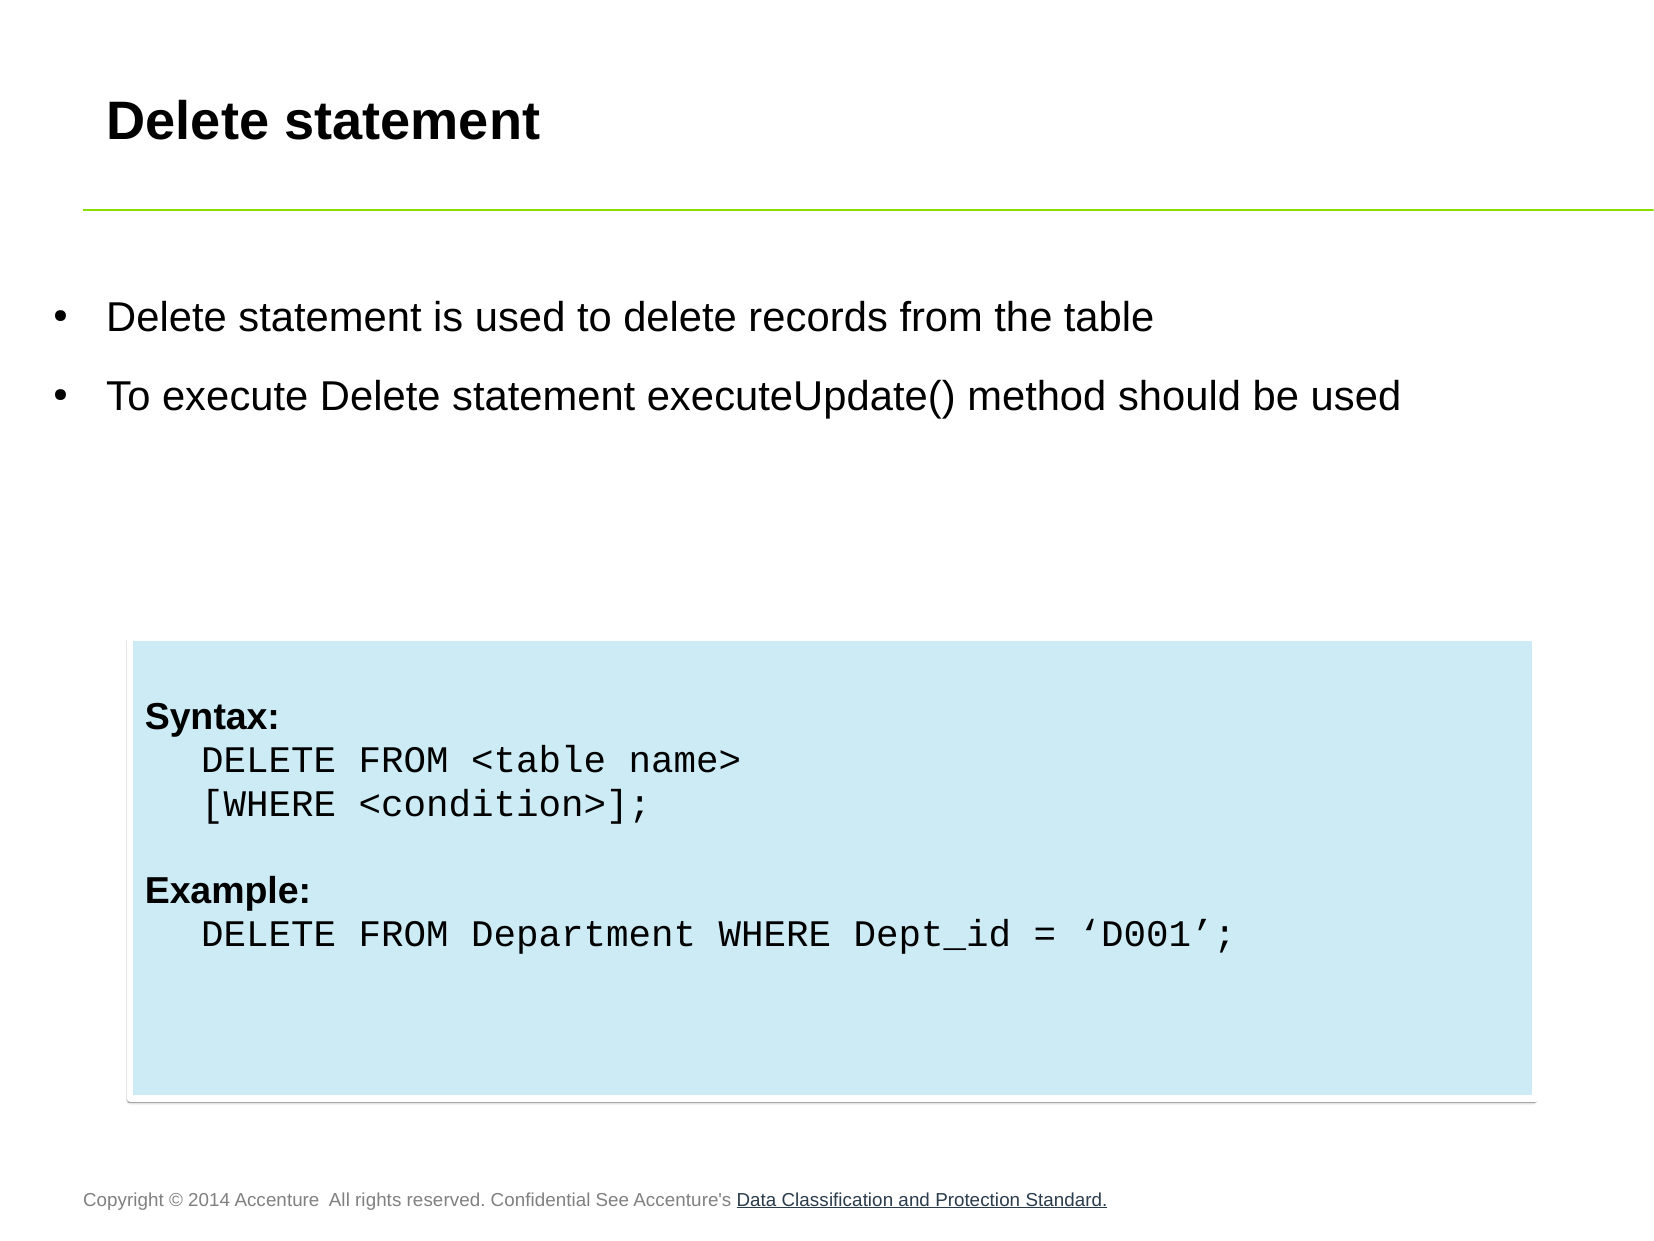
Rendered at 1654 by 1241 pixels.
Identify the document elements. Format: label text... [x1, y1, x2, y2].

title Delete statement [106, 40, 1595, 200]
list Delete statement is used to delete records from the table To execute Delete statement executeUpdate() method should be used [35, 200, 1595, 1217]
text_box Syntax: DELETE FROM <table name> [WHERE <condition>]; Example: DELETE FROM Department WHERE Dept_id = ‘D001’; [129, 637, 1536, 1099]
